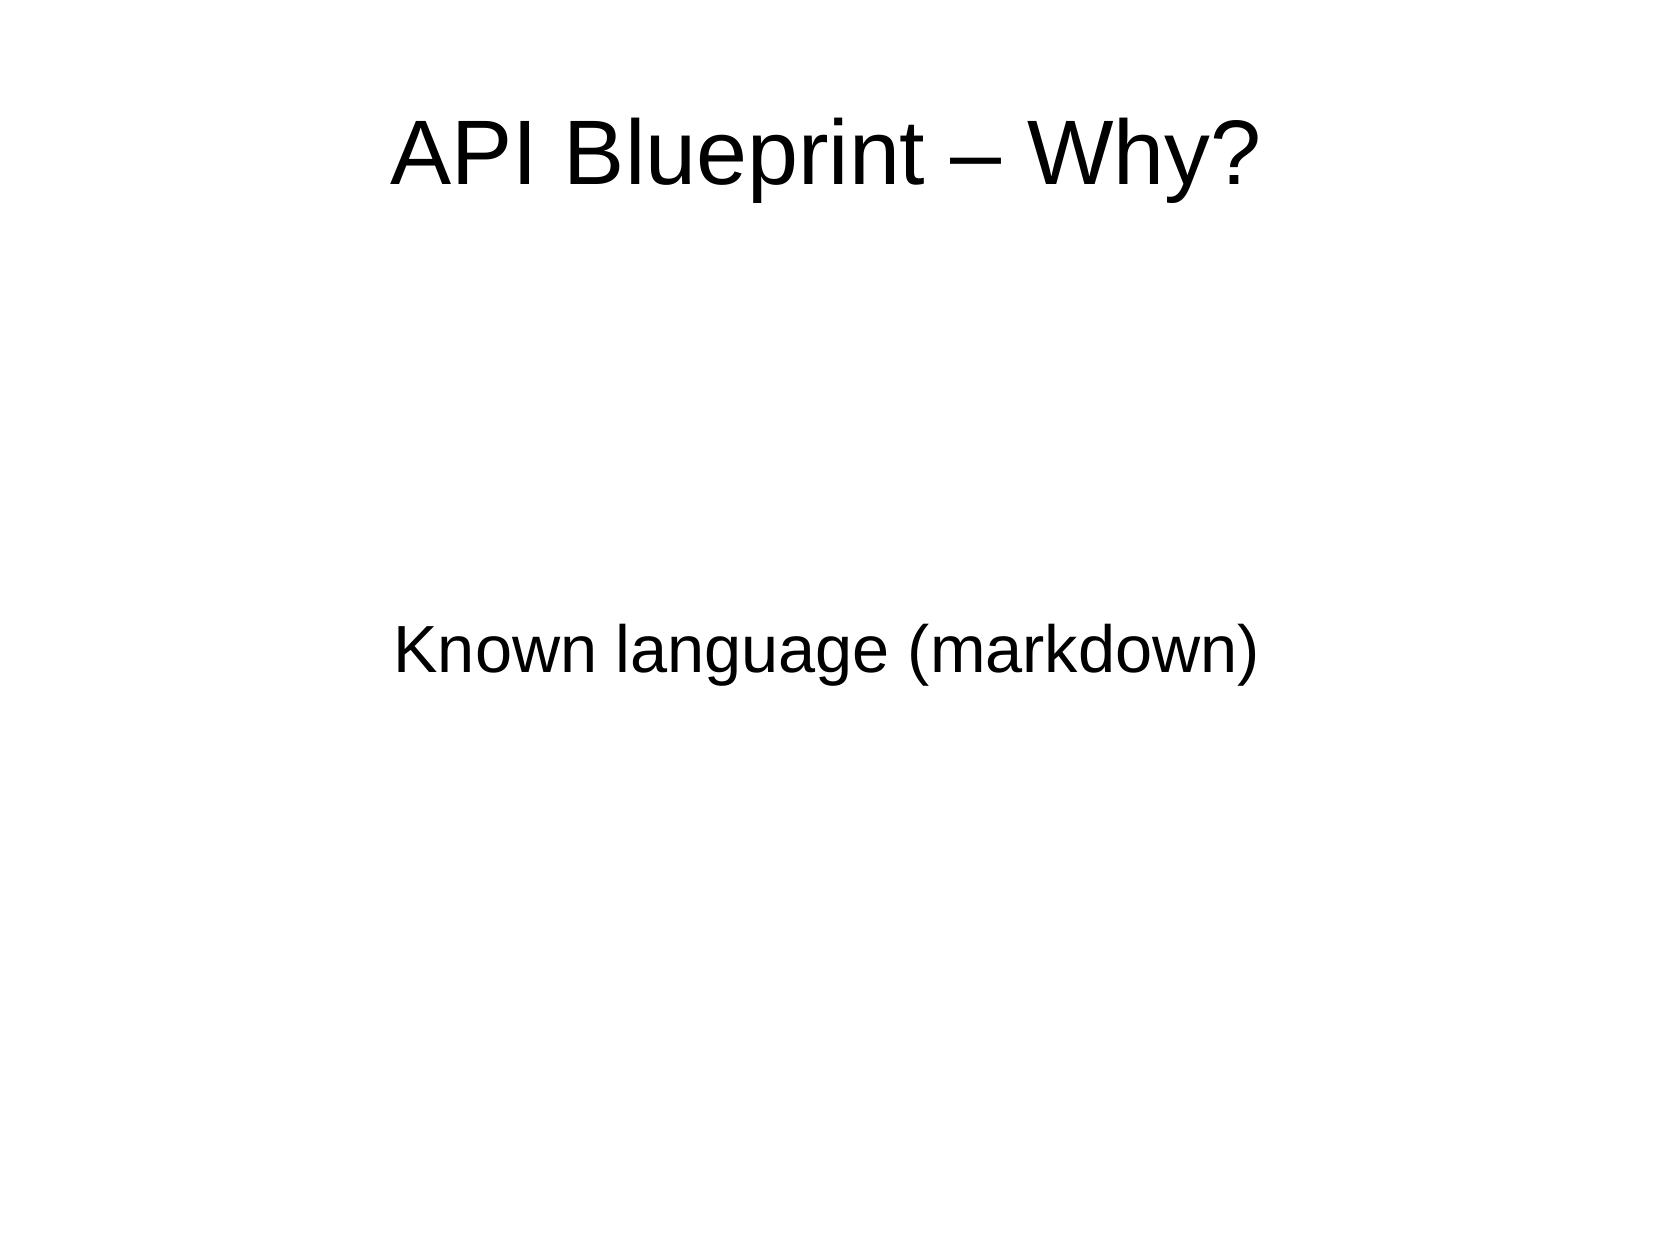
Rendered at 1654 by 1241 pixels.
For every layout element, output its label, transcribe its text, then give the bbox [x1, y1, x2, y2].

title API Blueprint – Why? [82, 49, 1571, 257]
text_box Known language (markdown) [82, 290, 1571, 1010]
